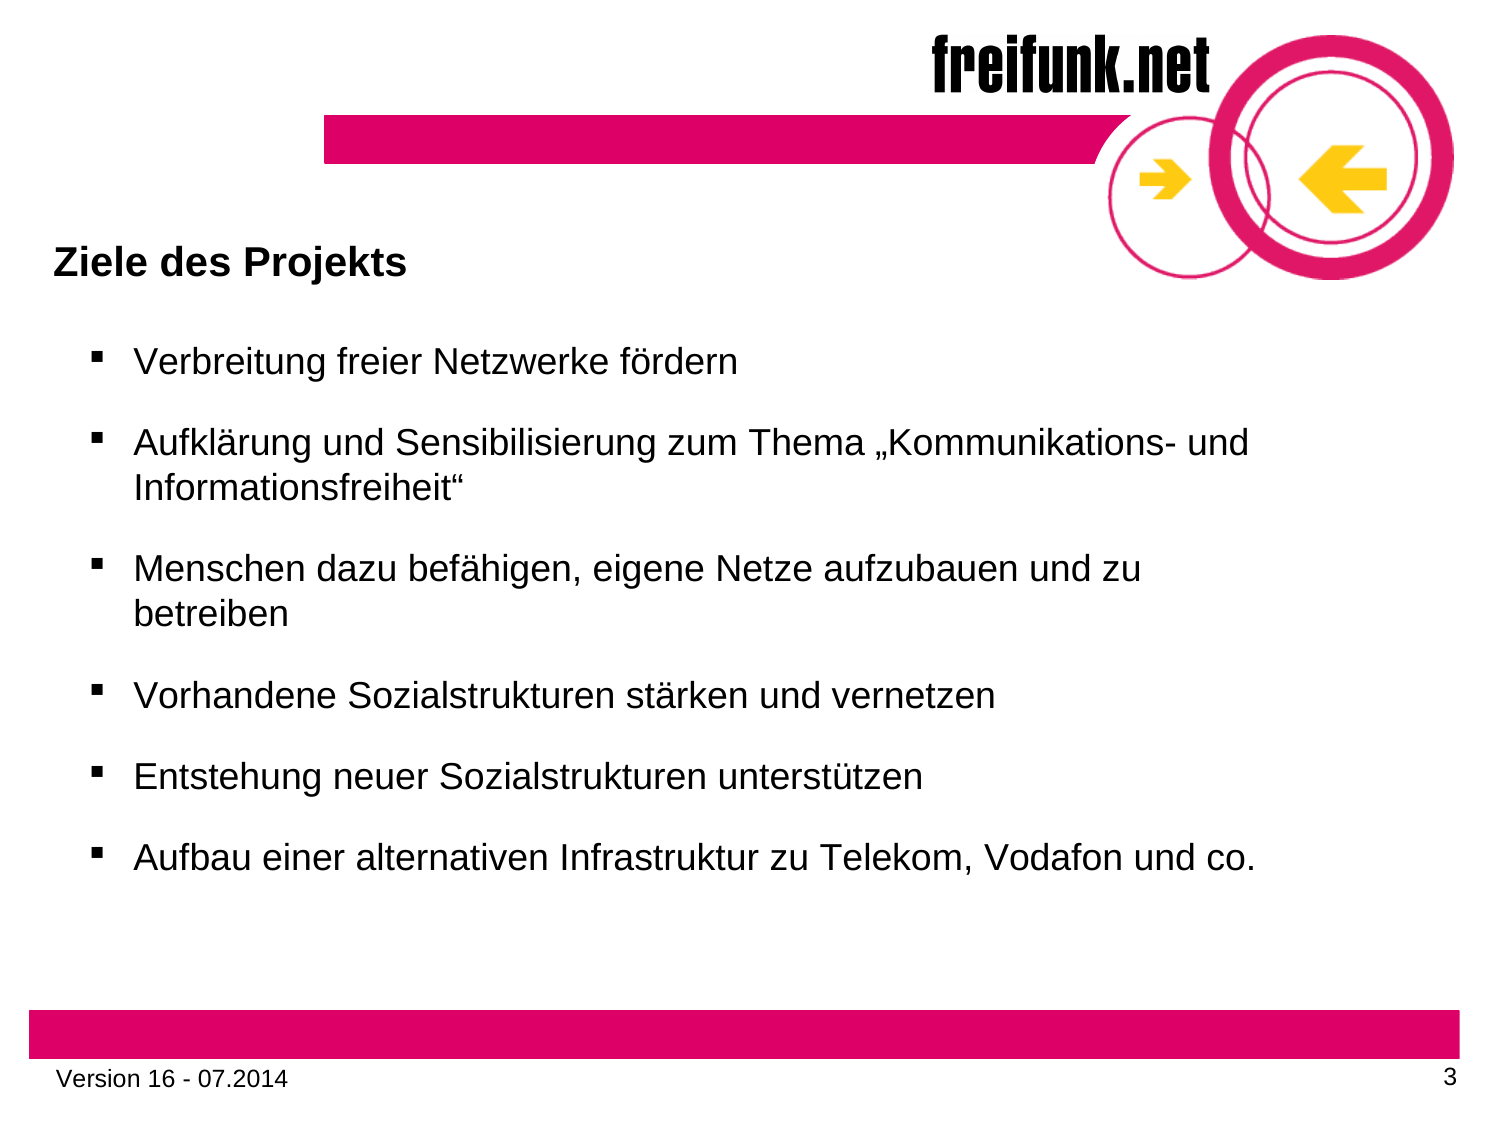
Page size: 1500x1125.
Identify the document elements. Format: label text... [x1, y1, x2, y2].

text_box Ziele des Projekts [53, 235, 1046, 396]
picture [932, 34, 1454, 280]
text_box Verbreitung freier Netzwerke fördern Aufklärung und Sensibilisierung zum Thema „Kommunikations- und Informationsfreiheit“ Menschen dazu befähigen, eigene Netze aufzubauen und zu betreiben Vorhandene Sozialstrukturen stärken und vernetzen Entstehung neuer Sozialstrukturen unterstützen Aufbau einer alternativen Infrastruktur zu Telekom, Vodafon und co. [59, 337, 1288, 976]
